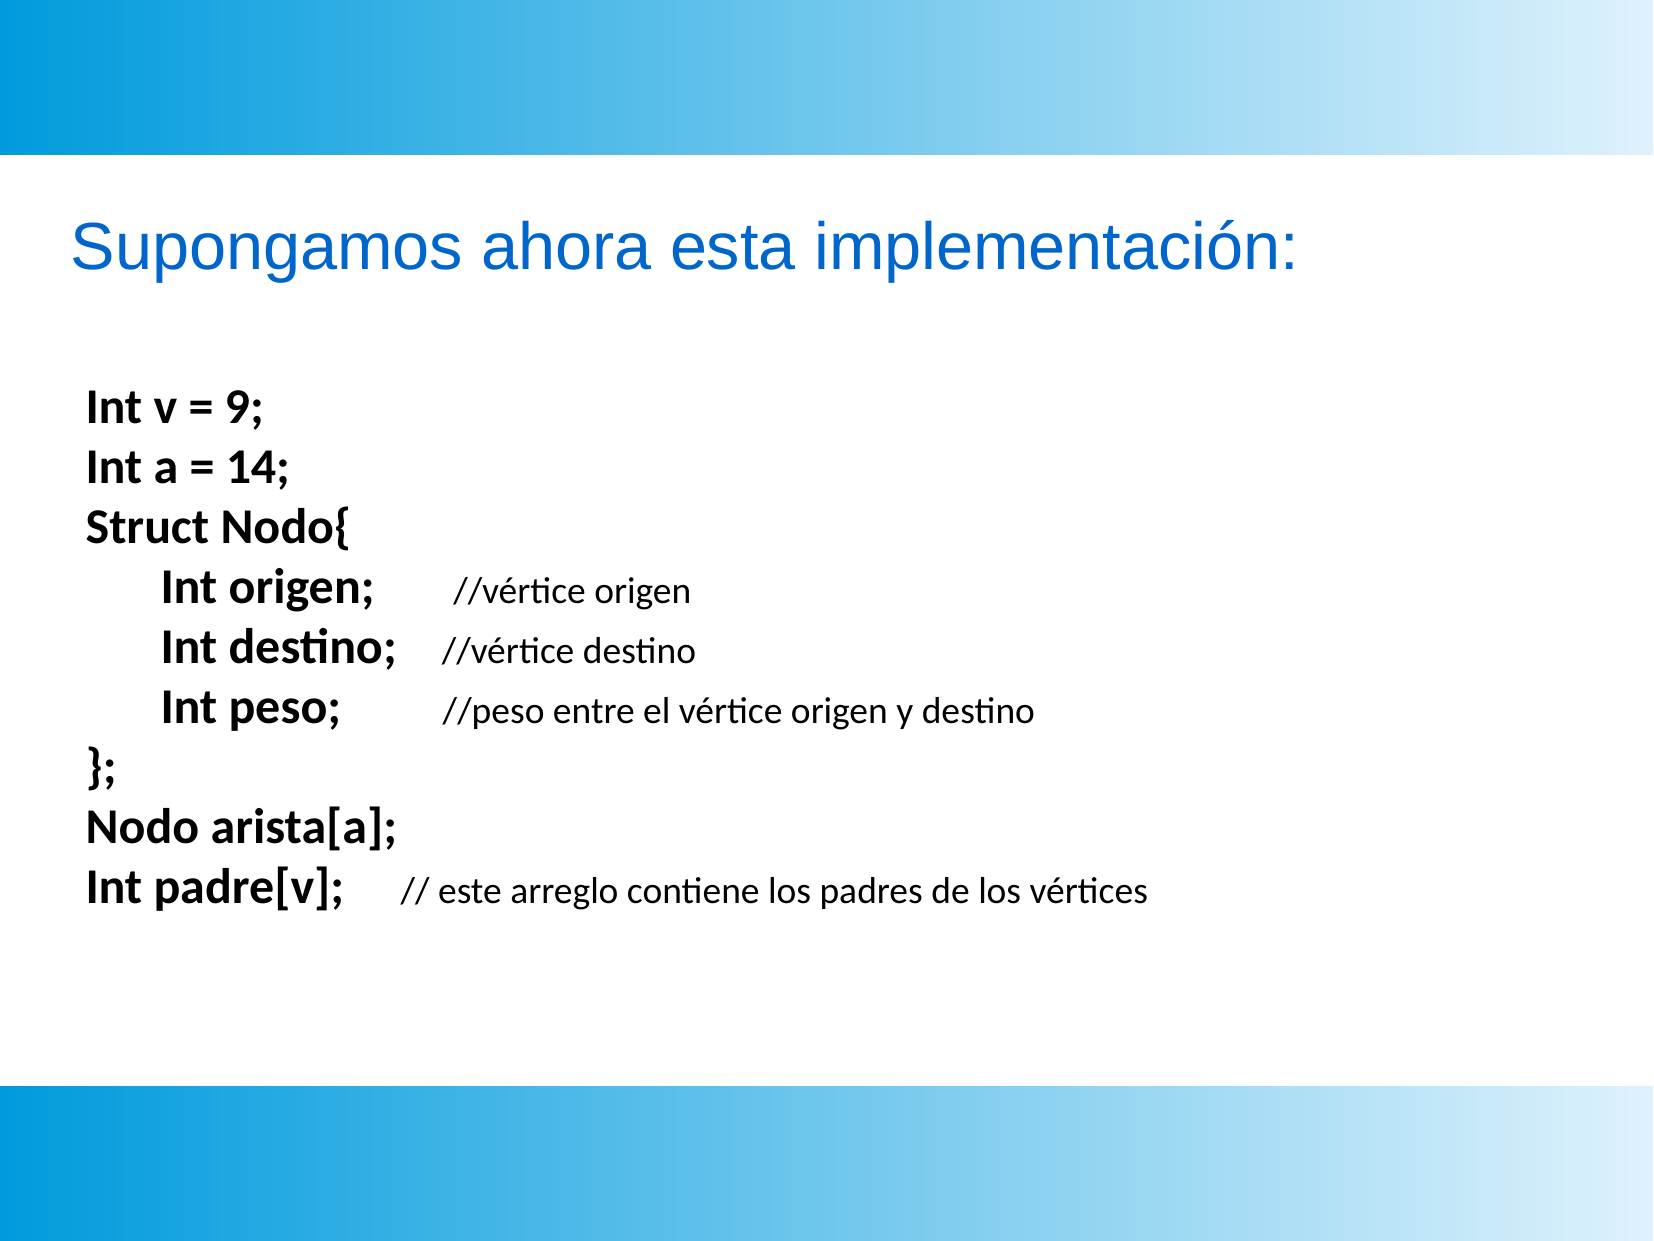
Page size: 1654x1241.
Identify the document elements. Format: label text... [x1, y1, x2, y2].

table_header 9 [332, 0, 336, 154]
text_box Int v = 9; Int a = 14; Struct Nodo{ Int origen; //vértice origen Int destino; //vértice destino Int peso; //peso entre el vértice origen y destino }; Nodo arista[a]; Int padre[v]; // este arreglo contiene los padres de los vértices [70, 366, 1595, 966]
table_header 1 [429, 1086, 433, 1241]
table_header 1 [429, 0, 433, 154]
table_header 9 [332, 1086, 336, 1241]
text_box Supongamos ahora esta implementación: [70, 208, 1524, 284]
